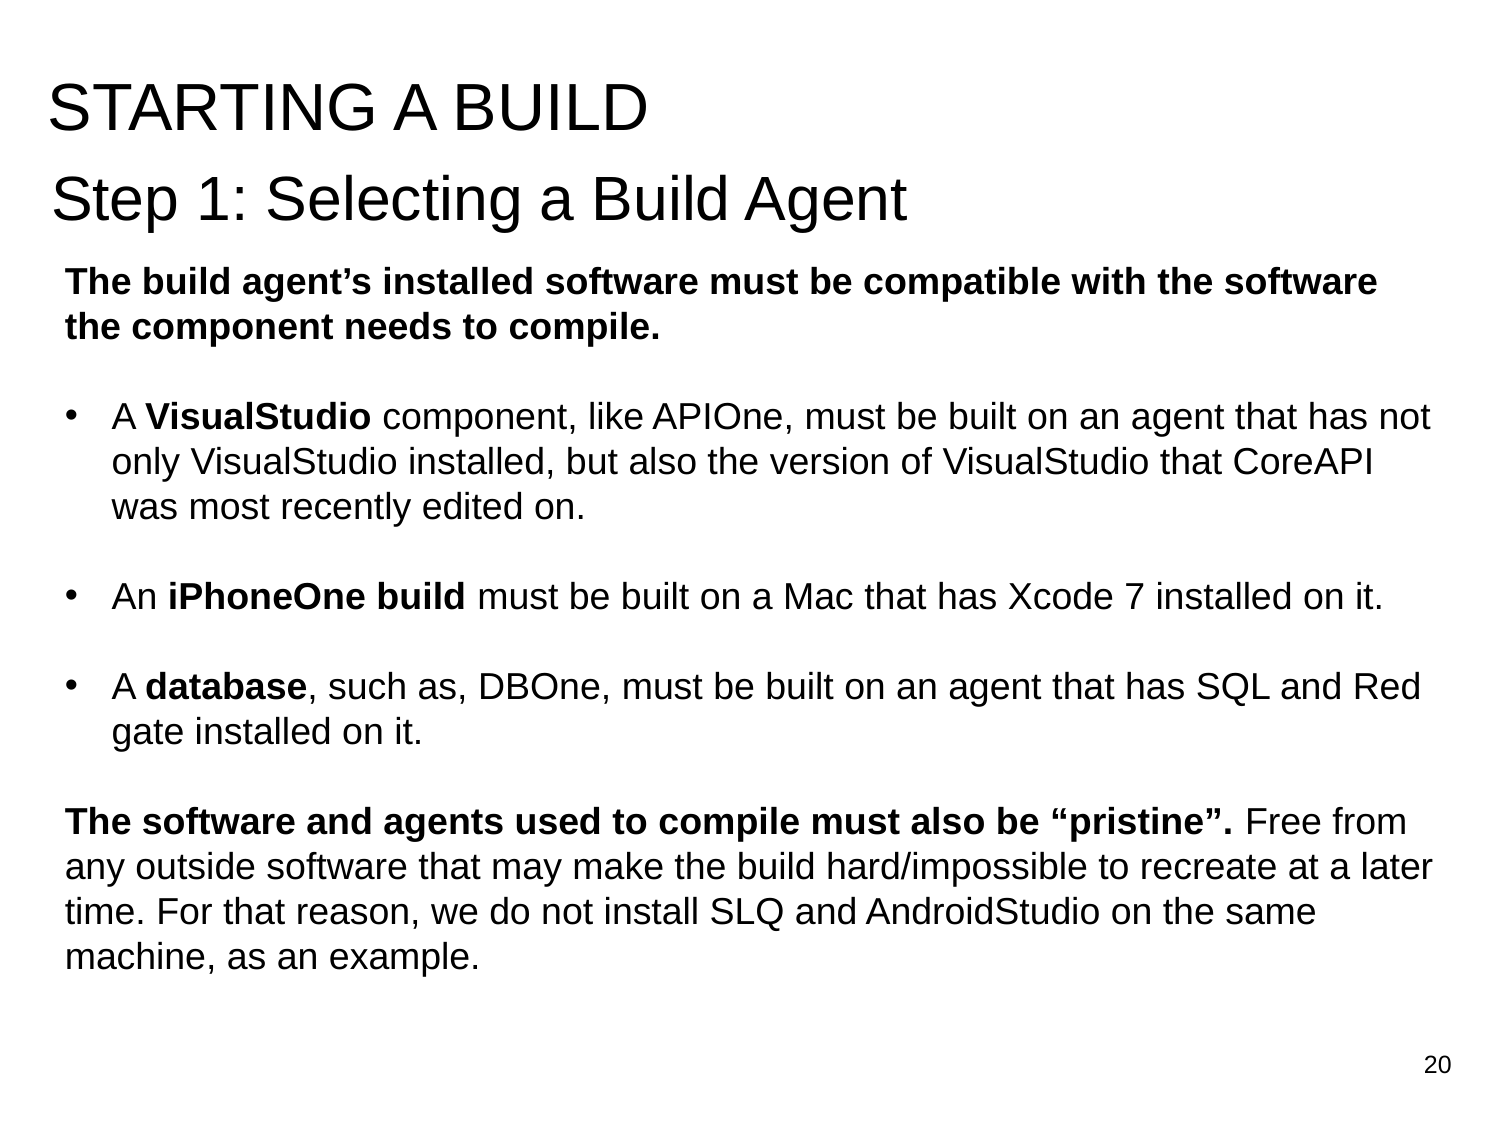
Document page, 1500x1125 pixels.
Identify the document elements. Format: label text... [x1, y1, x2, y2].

slide_number <number> [1325, 1047, 1452, 1080]
list Step 1: Selecting a Build Agent [48, 150, 1452, 241]
text_box The build agent’s installed software must be compatible with the software the component needs to compile. A VisualStudio component, like APIOne, must be built on an agent that has not only VisualStudio installed, but also the version of VisualStudio that CoreAPI was most recently edited on. An iPhoneOne build must be built on a Mac that has Xcode 7 installed on it. A database, such as, DBOne, must be built on an agent that has SQL and Red gate installed on it. The software and agents used to compile must also be “pristine”. Free from any outside software that may make the build hard/impossible to recreate at a later time. For that reason, we do not install SLQ and AndroidStudio on the same machine, as an example. [50, 249, 1450, 1030]
title Starting a build [48, 57, 1452, 150]
